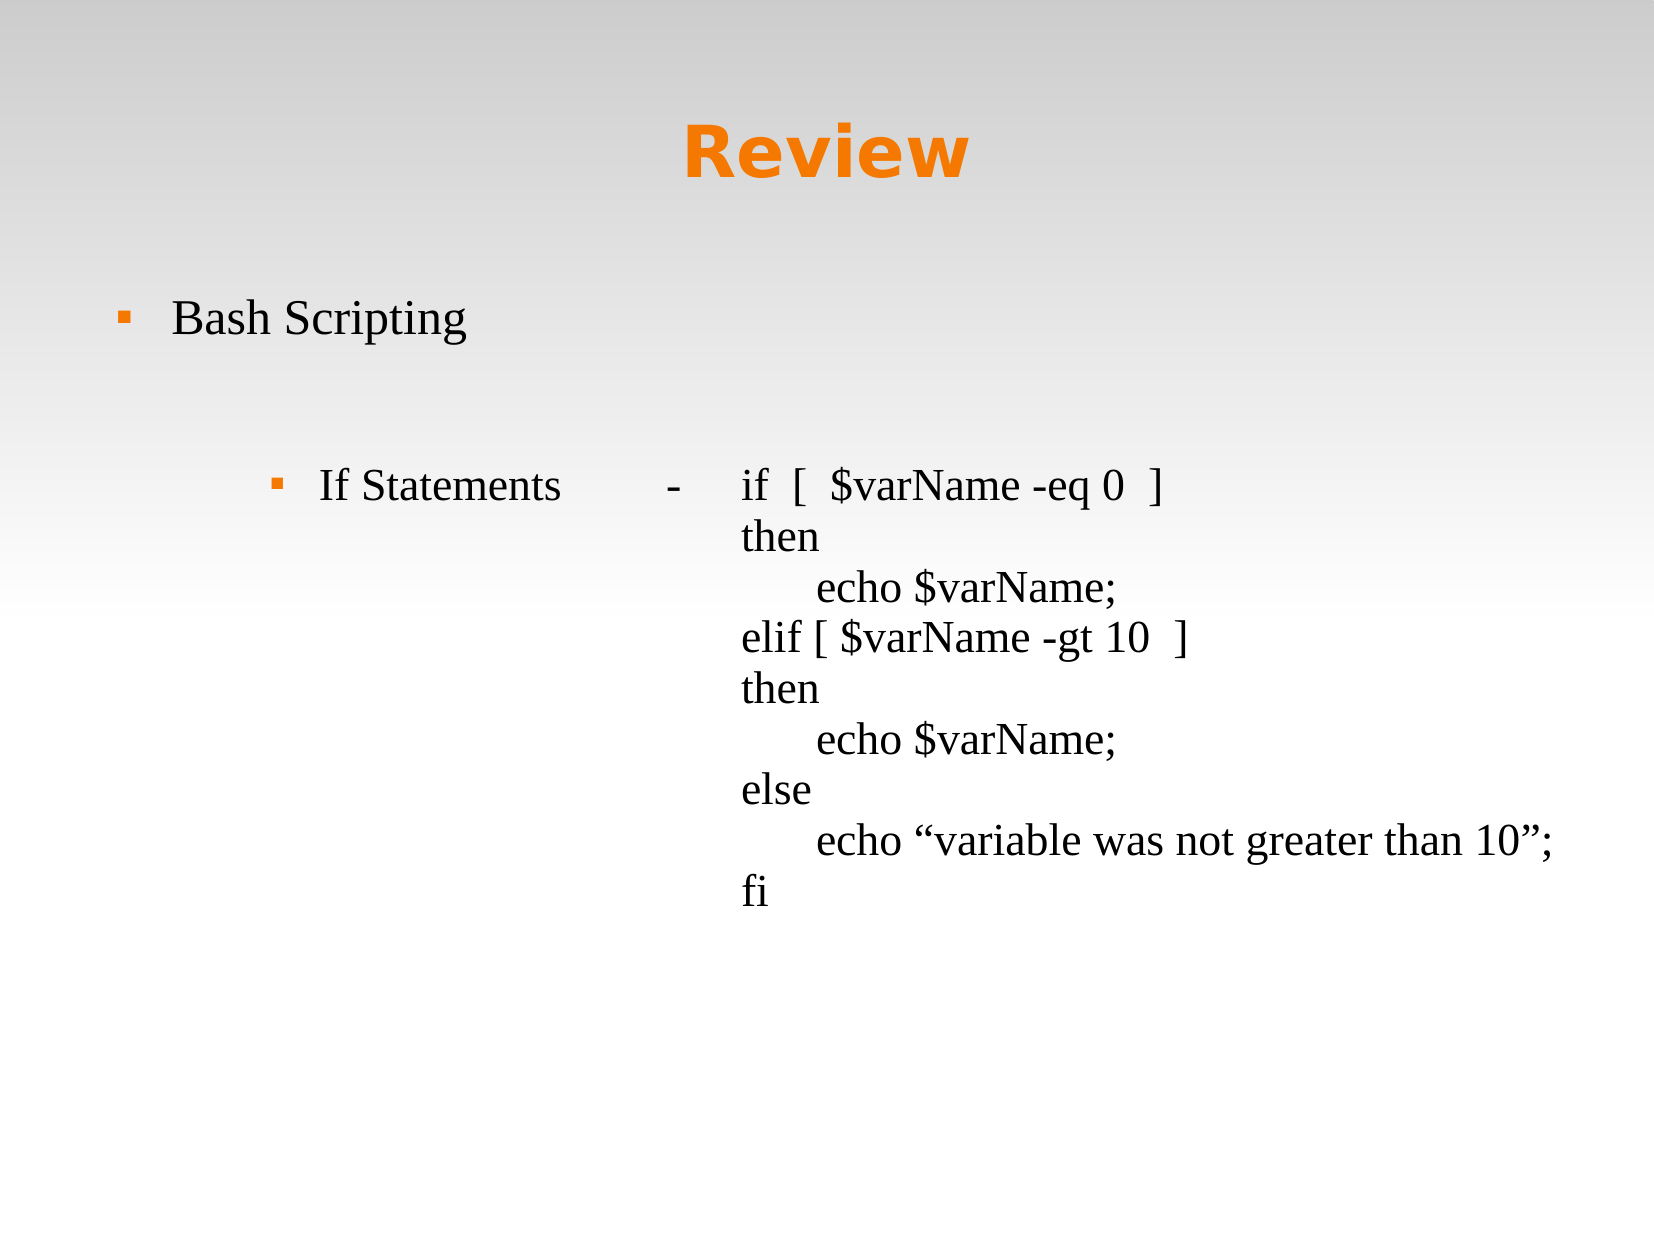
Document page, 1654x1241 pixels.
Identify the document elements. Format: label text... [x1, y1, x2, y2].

list Bash Scripting If Statements - if [ $varName -eq 0 ] then echo $varName; elif [ $varName -gt 10 ] then echo $varName; else echo “variable was not greater than 10”; fi [82, 290, 1571, 1109]
title Review [82, 49, 1571, 257]
